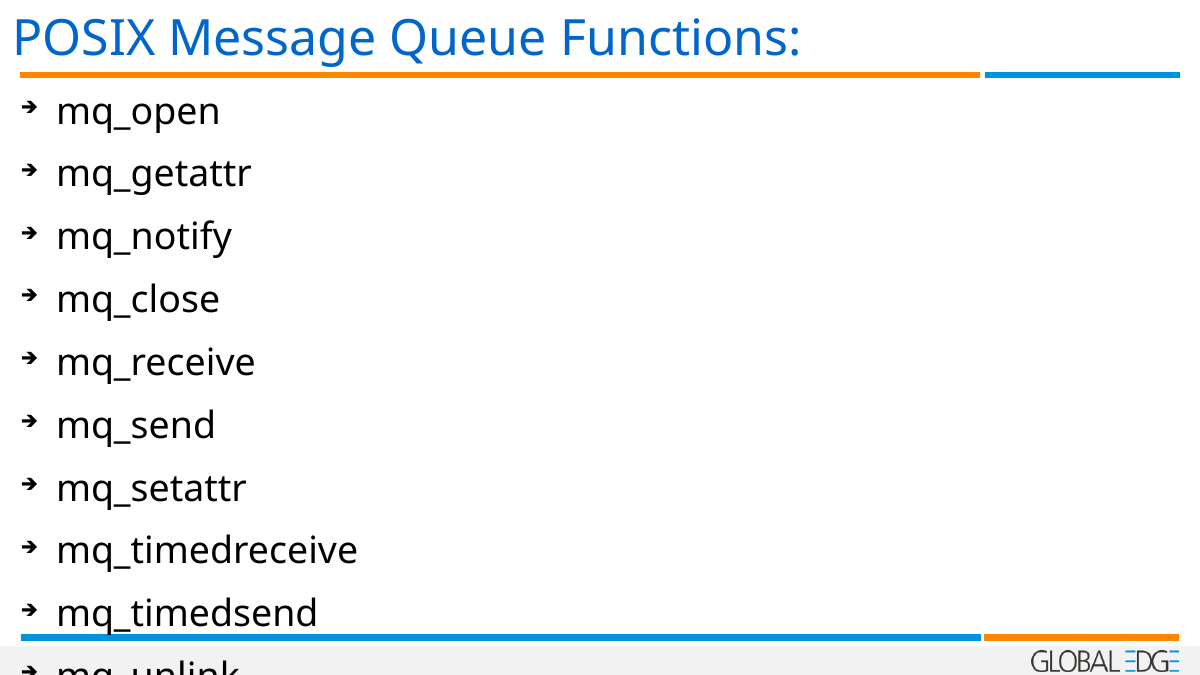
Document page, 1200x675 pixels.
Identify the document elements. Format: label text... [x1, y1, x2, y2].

picture [1031, 650, 1179, 672]
text_box mq_open mq_getattr mq_notify mq_close mq_receive mq_send mq_setattr mq_timedreceive mq_timedsend mq_unlink [5, 76, 1164, 638]
title POSIX Message Queue Functions: [12, 6, 1088, 66]
